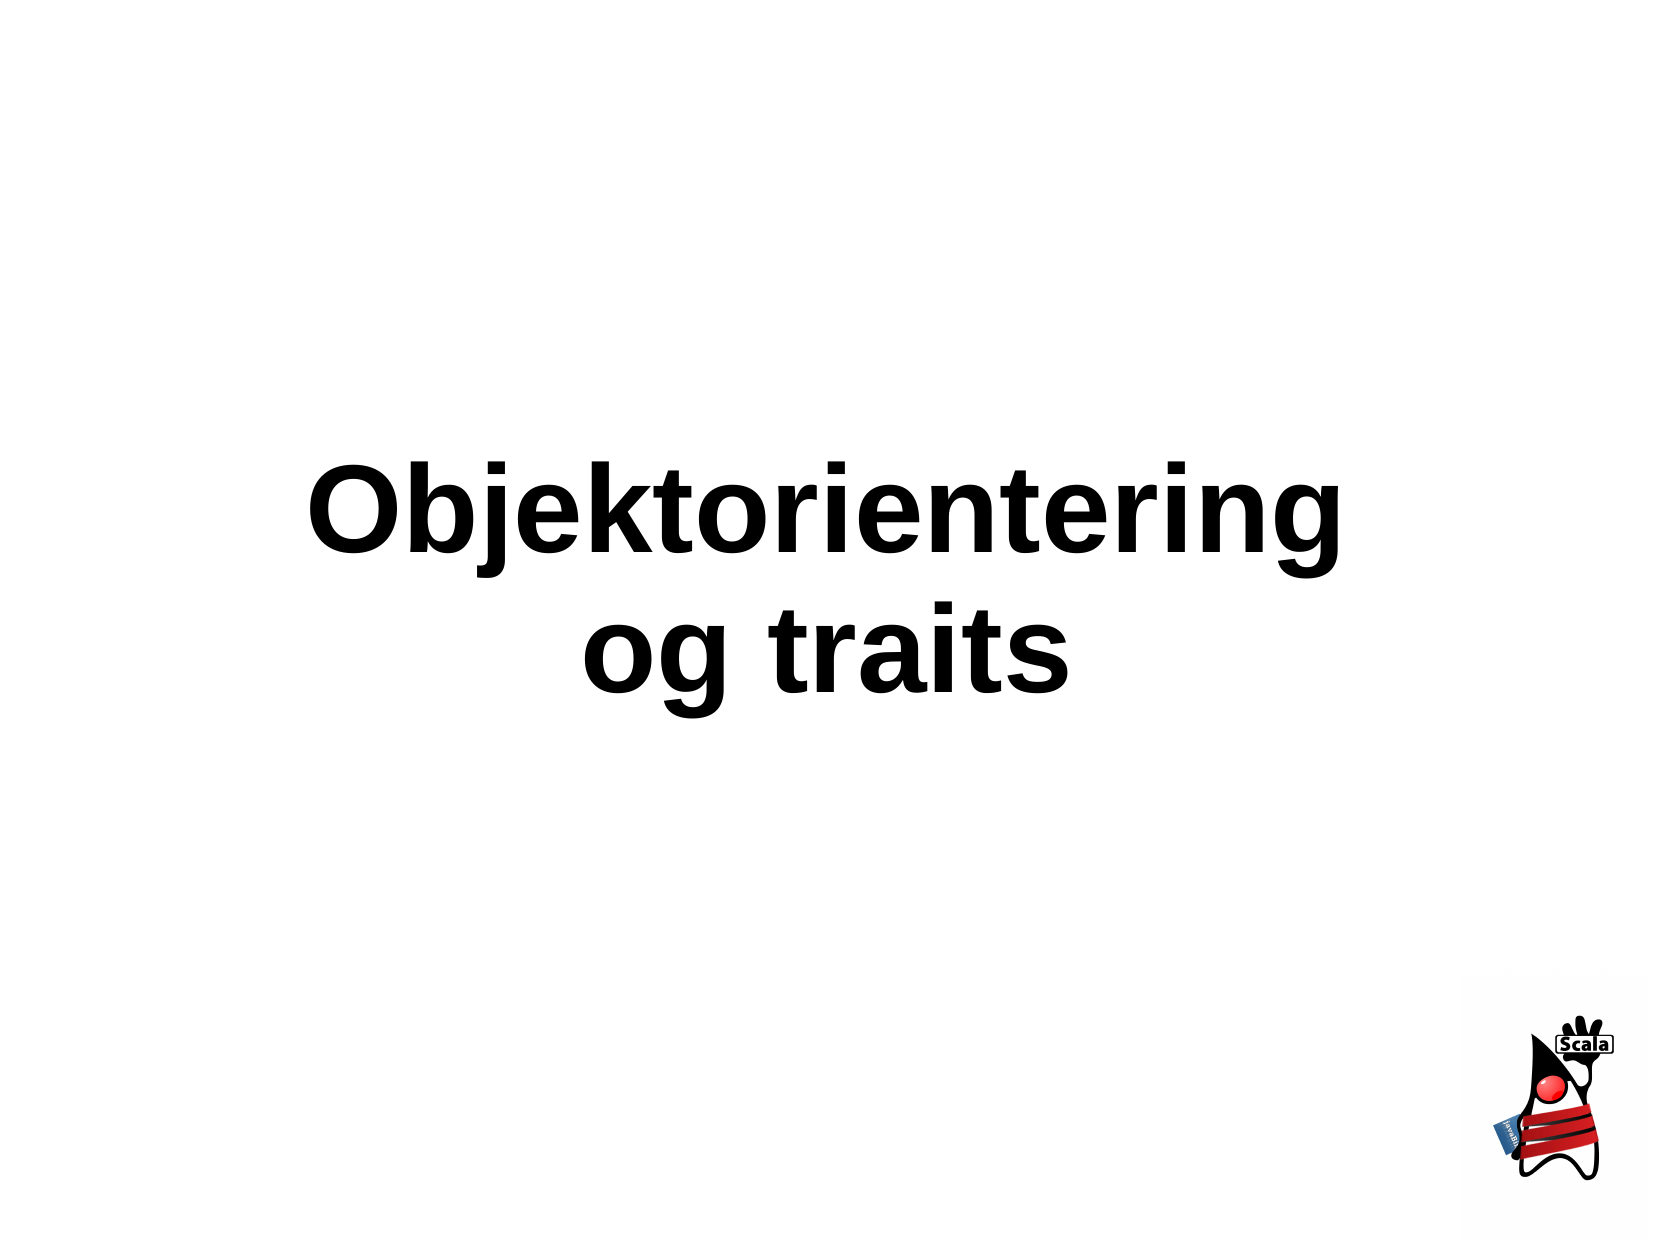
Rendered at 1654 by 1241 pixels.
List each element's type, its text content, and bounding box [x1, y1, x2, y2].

picture [1462, 969, 1654, 1241]
subtitle Objektorientering og traits [82, 56, 1571, 1102]
